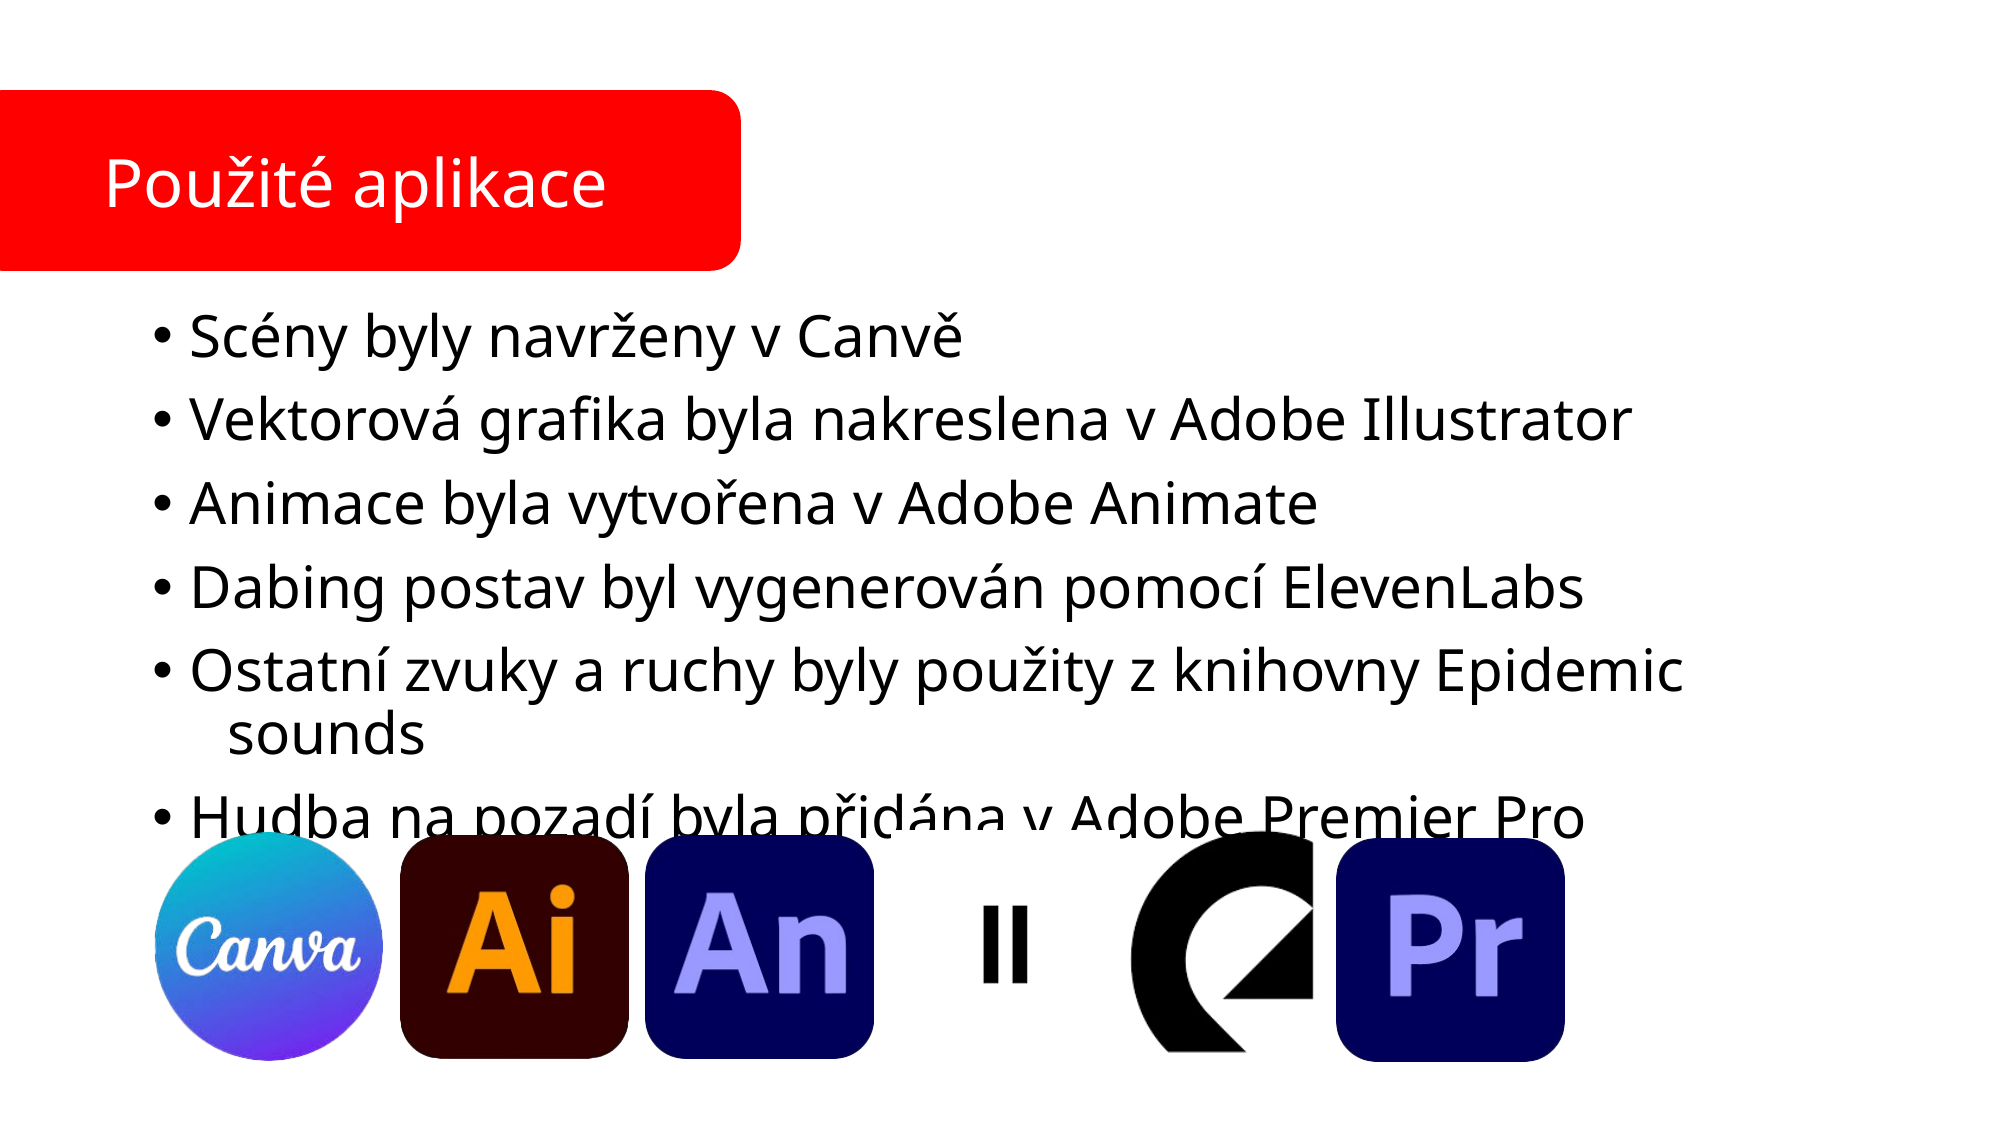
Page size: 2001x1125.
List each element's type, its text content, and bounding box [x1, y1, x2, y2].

picture [154, 832, 383, 1061]
list Scény byly navrženy v Canvě Vektorová grafika byla nakreslena v Adobe Illustrator Animace byla vytvořena v Adobe Animate Dabing postav byl vygenerován pomocí ElevenLabs Ostatní zvuky a ruchy byly použity z knihovny Epidemic sounds Hudba na pozadí byla přidána v Adobe Premier Pro [137, 299, 1863, 1014]
picture [400, 835, 629, 1059]
picture [891, 813, 1565, 1080]
text_box Použité aplikace [0, 90, 741, 271]
picture [645, 835, 874, 1059]
